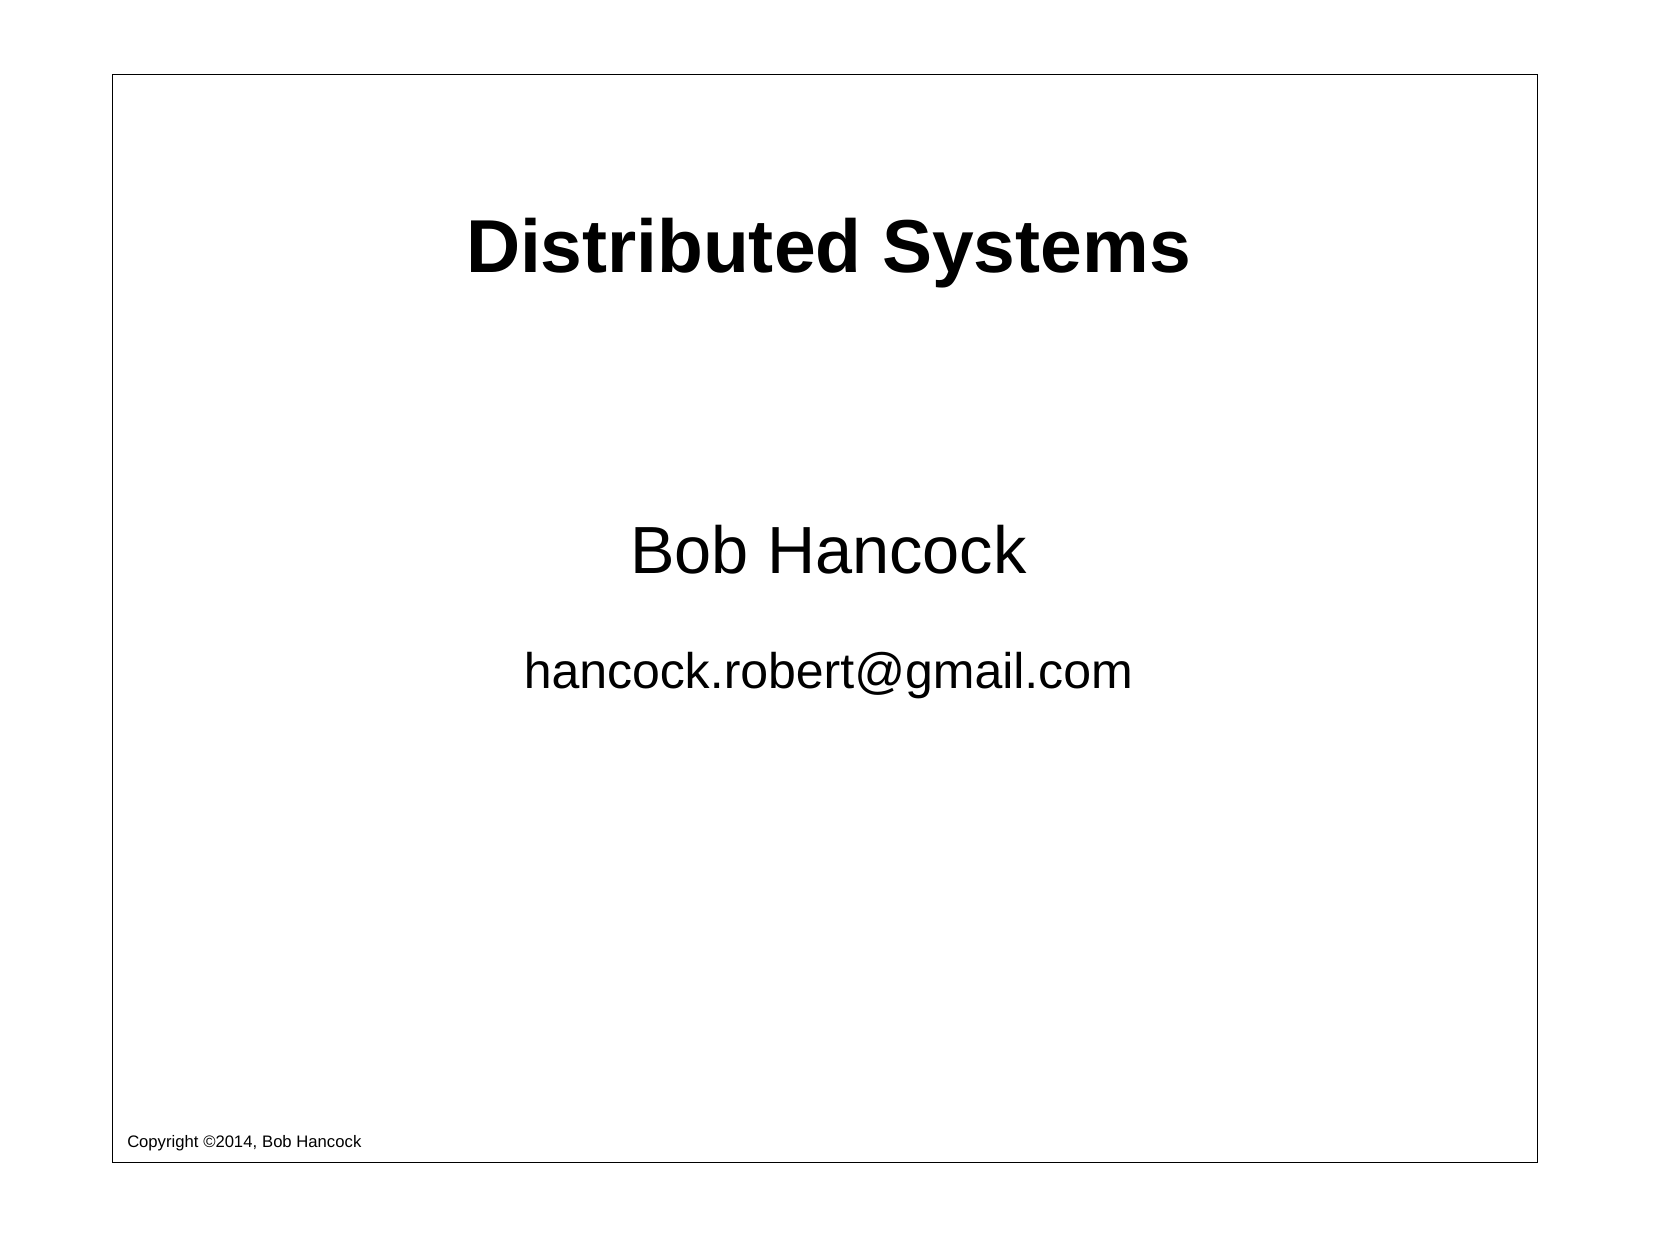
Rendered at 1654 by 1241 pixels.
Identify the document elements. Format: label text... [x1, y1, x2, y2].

subtitle Distributed Systems Bob Hancock hancock.robert@gmail.com [251, 199, 1407, 1135]
text_box Copyright ©2014, Bob Hancock [112, 1125, 377, 1159]
